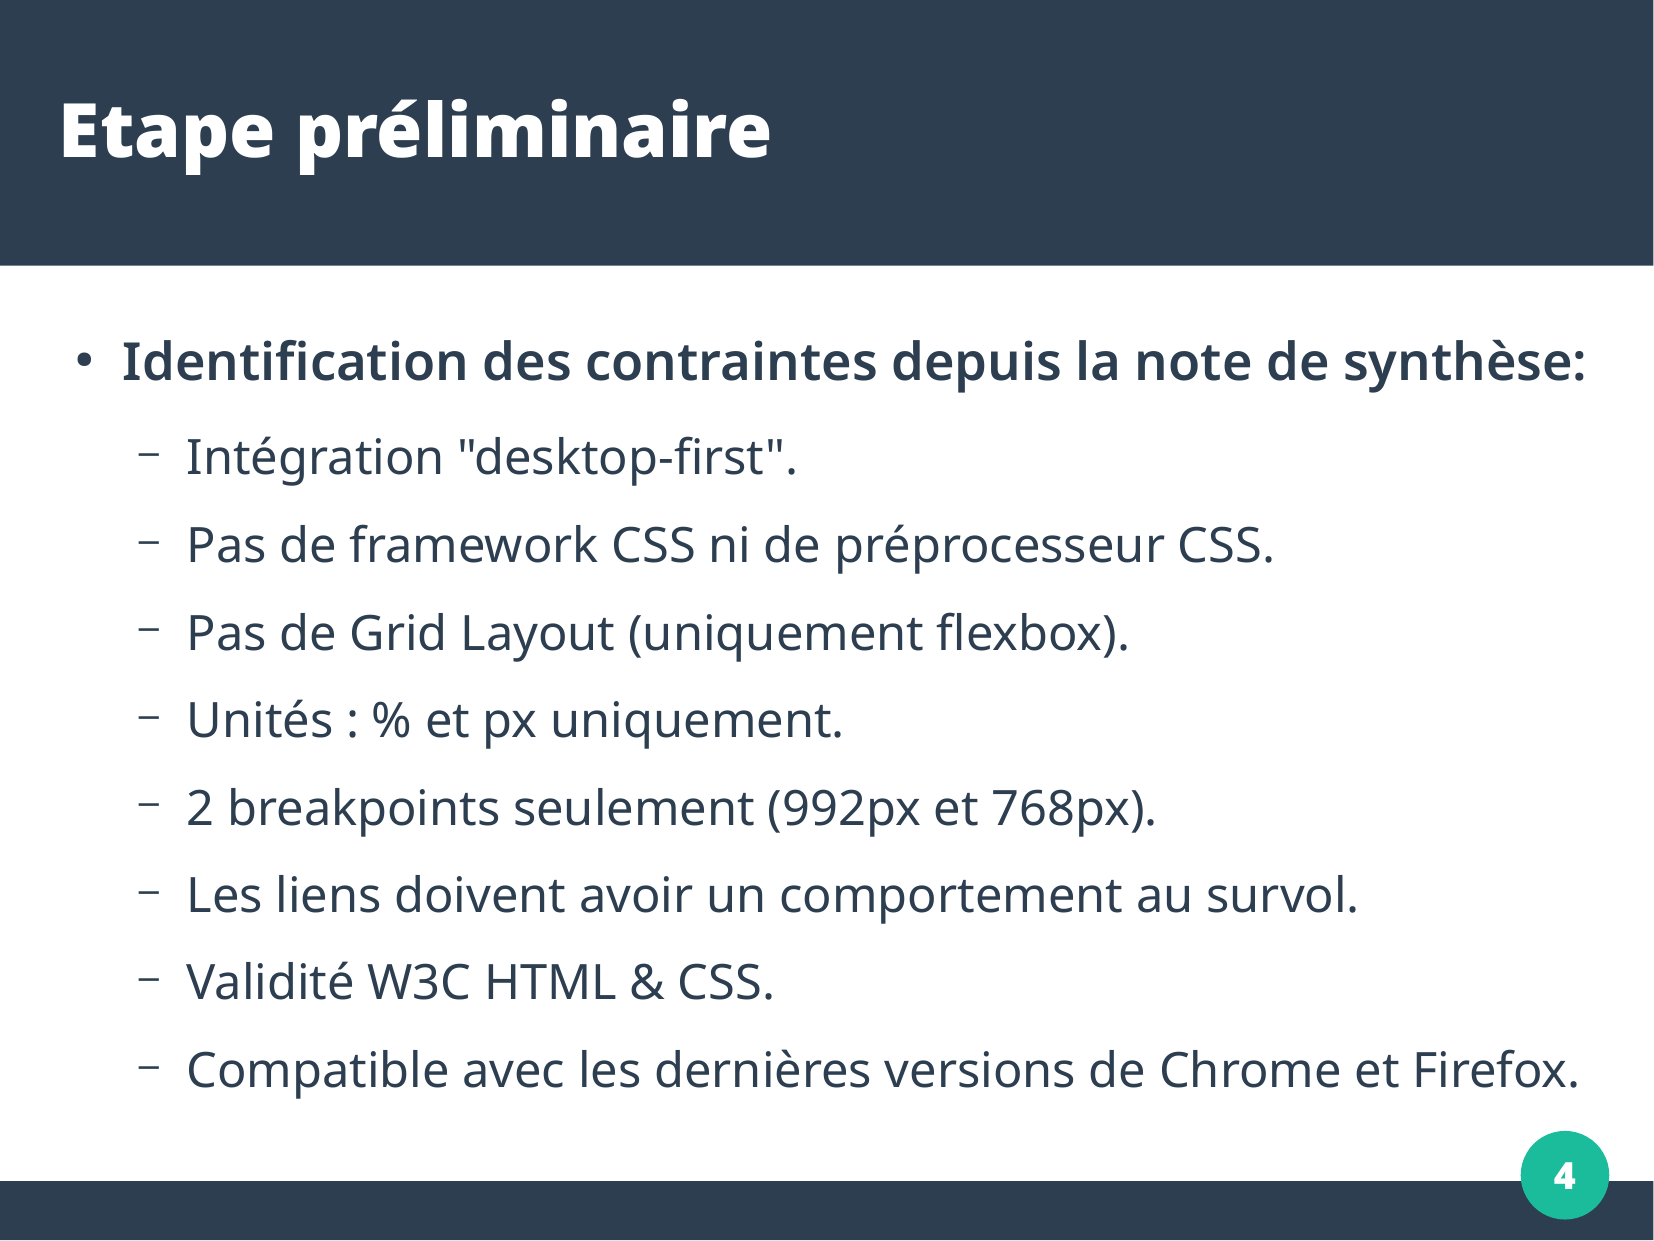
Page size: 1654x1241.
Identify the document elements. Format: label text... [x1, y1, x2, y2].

title Etape préliminaire [59, 49, 1595, 207]
list Identification des contraintes depuis la note de synthèse: Intégration "desktop-first". Pas de framework CSS ni de préprocesseur CSS. Pas de Grid Layout (uniquement flexbox). Unités : % et px uniquement. 2 breakpoints seulement (992px et 768px). Les liens doivent avoir un comportement au survol. Validité W3C HTML & CSS. Compatible avec les dernières versions de Chrome et Firefox. [59, 324, 1595, 1152]
